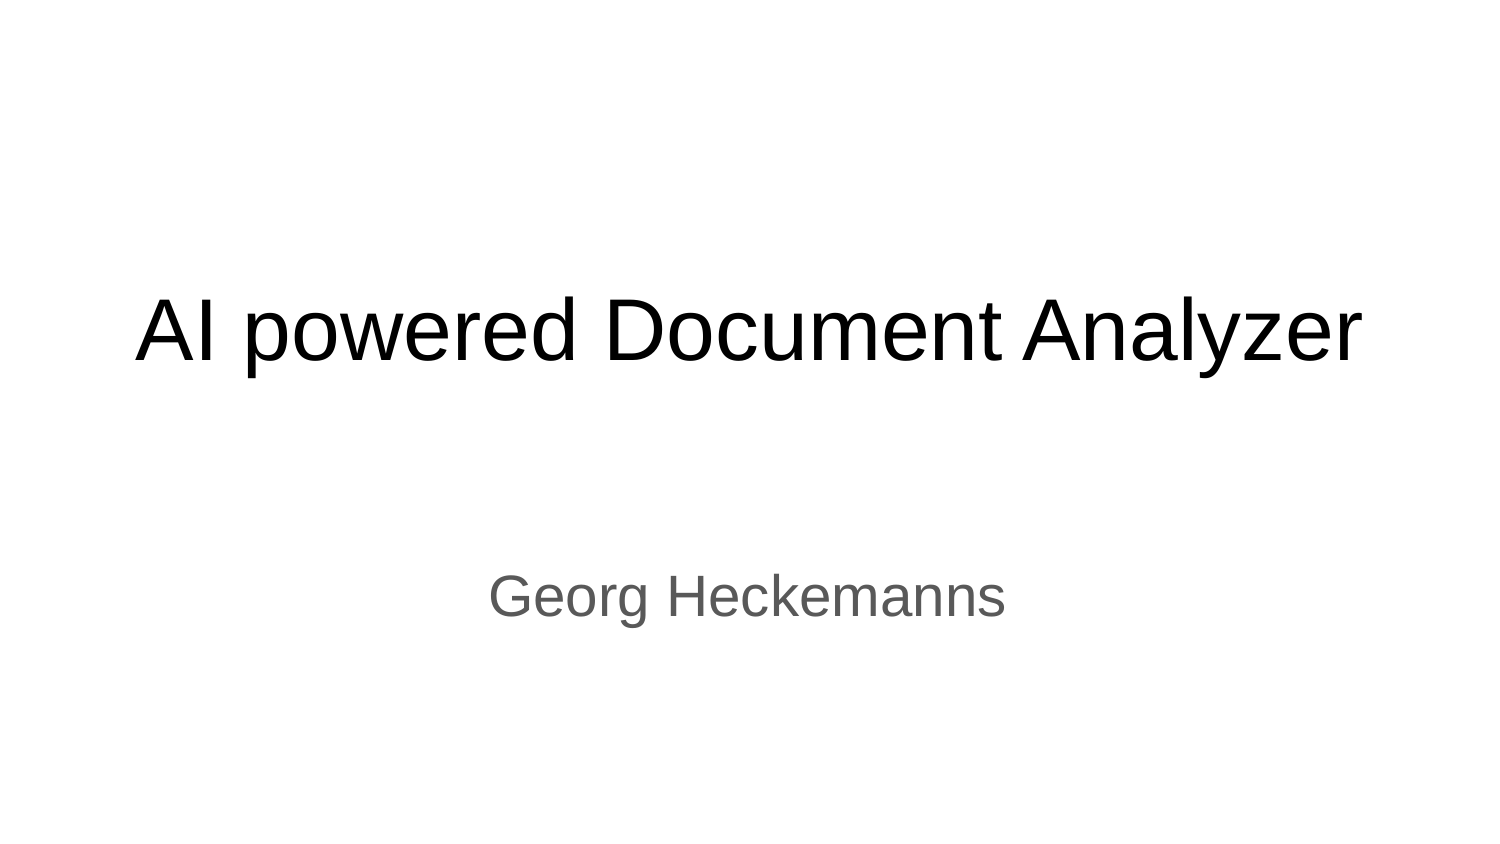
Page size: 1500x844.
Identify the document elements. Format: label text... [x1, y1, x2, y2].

title AI powered Document Analyzer [103, 265, 1397, 492]
subtitle Georg Heckemanns [49, 549, 1447, 680]
